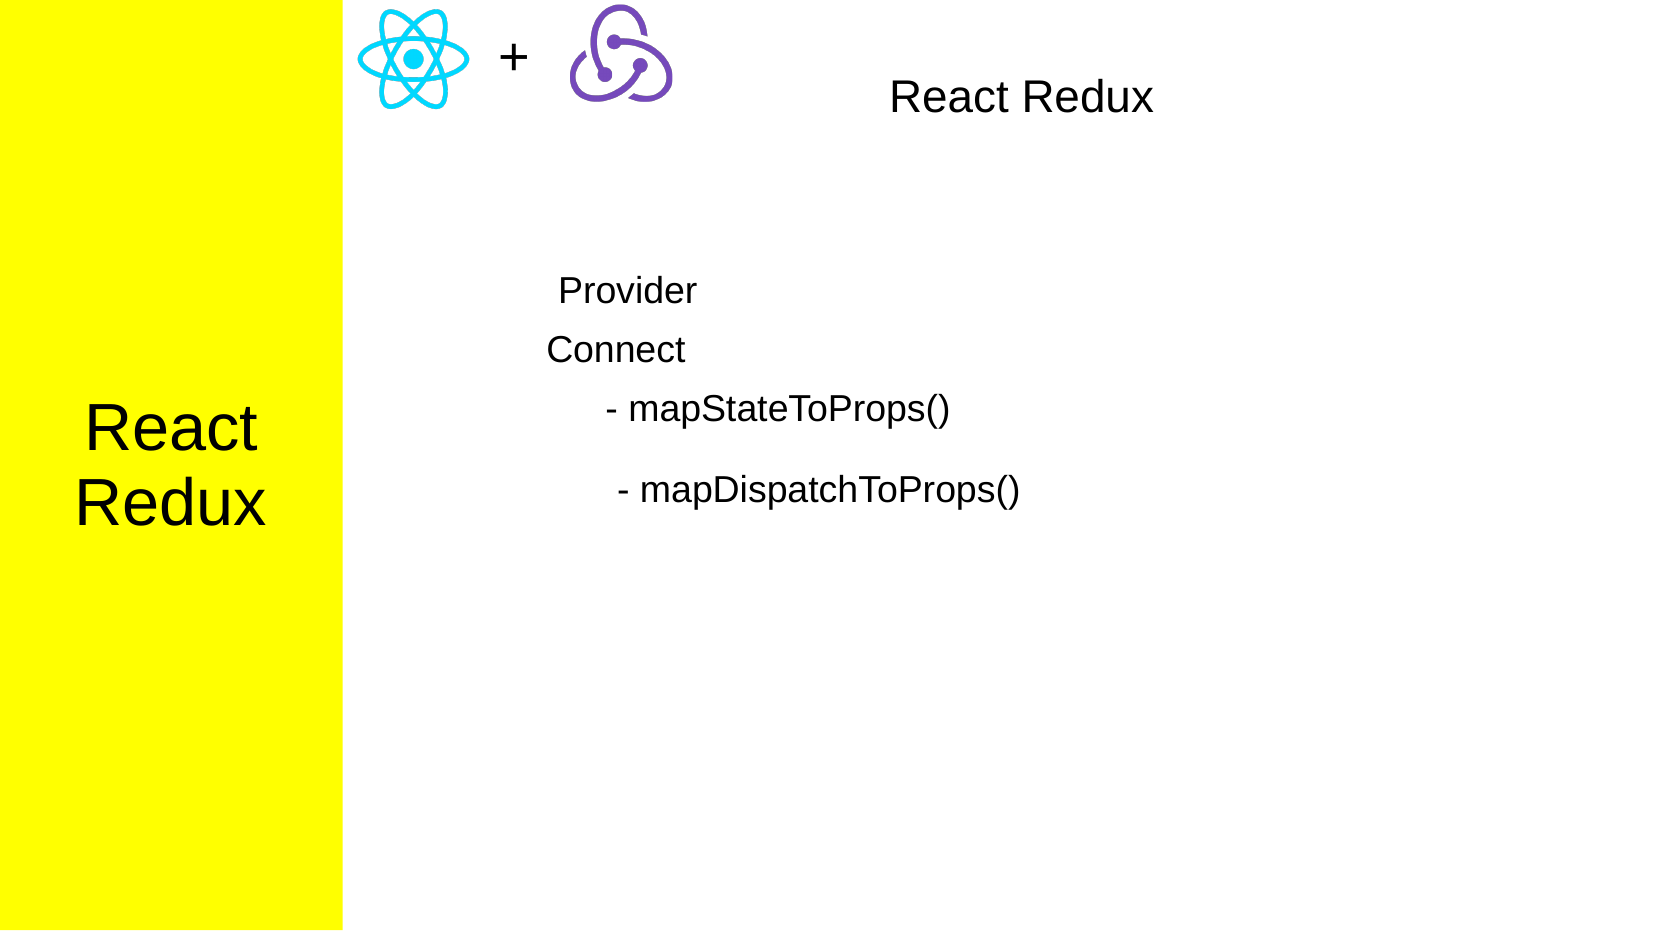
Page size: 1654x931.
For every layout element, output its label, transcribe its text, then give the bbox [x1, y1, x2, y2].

text_box React Redux [448, 63, 1595, 130]
text_box - mapStateToProps() [590, 380, 1371, 438]
text_box + [484, 19, 544, 95]
text_box Connect [531, 321, 1312, 378]
picture [566, 0, 674, 107]
text_box - mapDispatchToProps() [602, 460, 1382, 518]
picture [354, 0, 473, 119]
text_box Provider [543, 262, 1323, 319]
list React Redux [0, 0, 343, 931]
